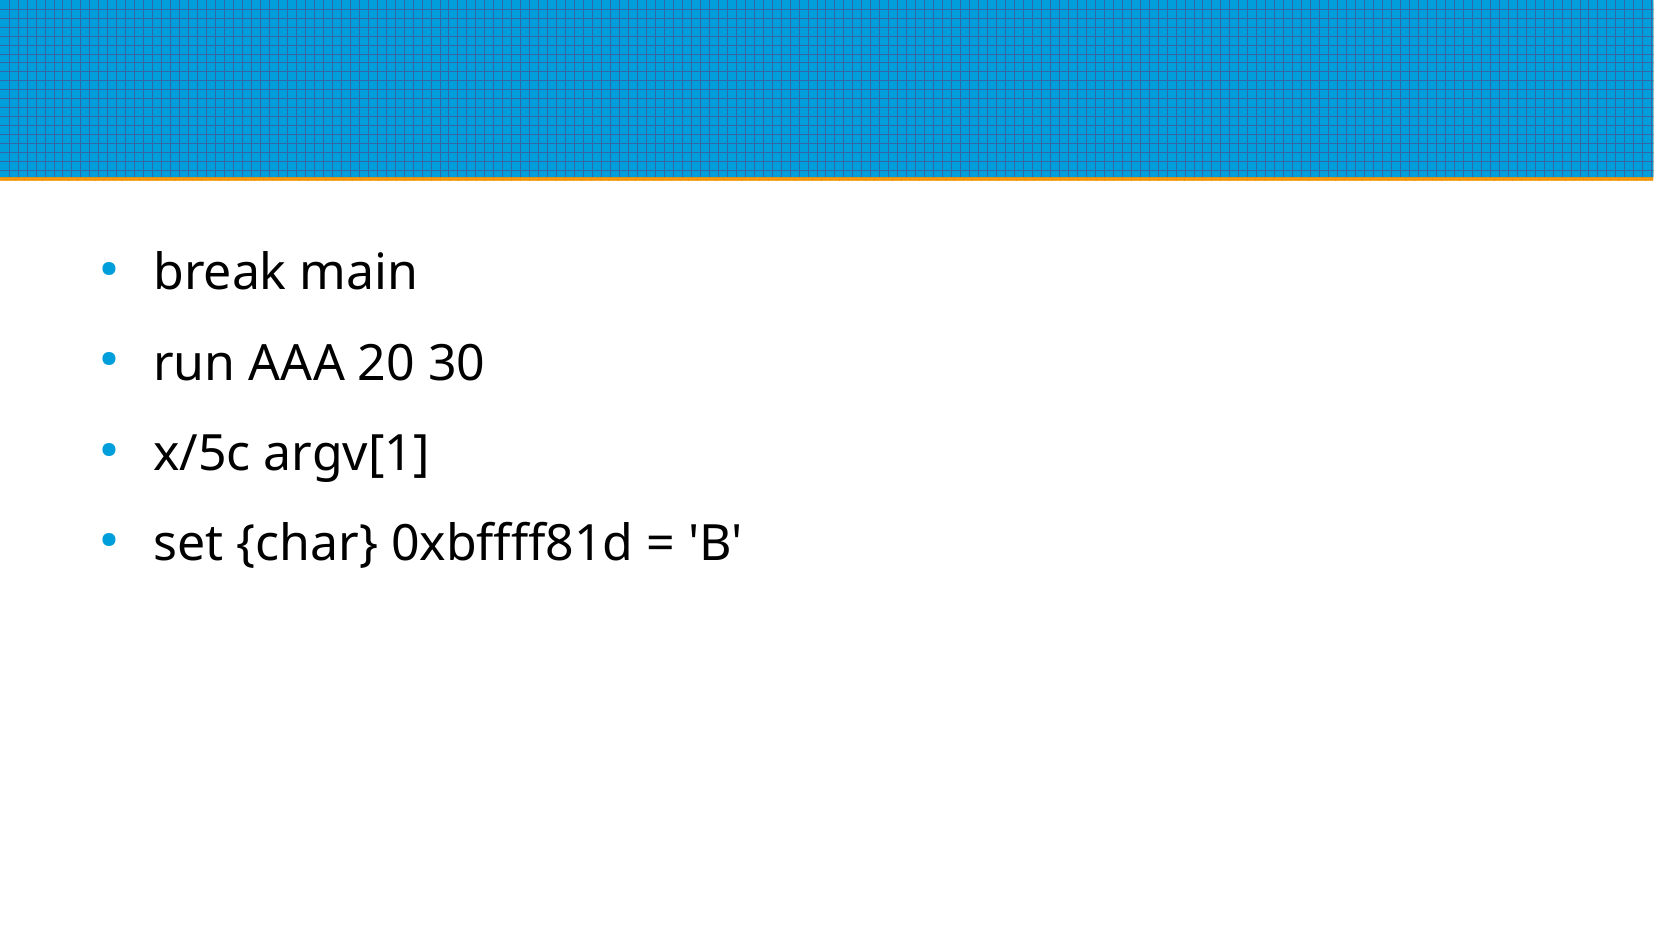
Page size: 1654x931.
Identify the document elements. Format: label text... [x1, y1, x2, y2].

list break main run AAA 20 30 x/5c argv[1] set {char} 0xbffff81d = 'B' [82, 236, 1563, 811]
